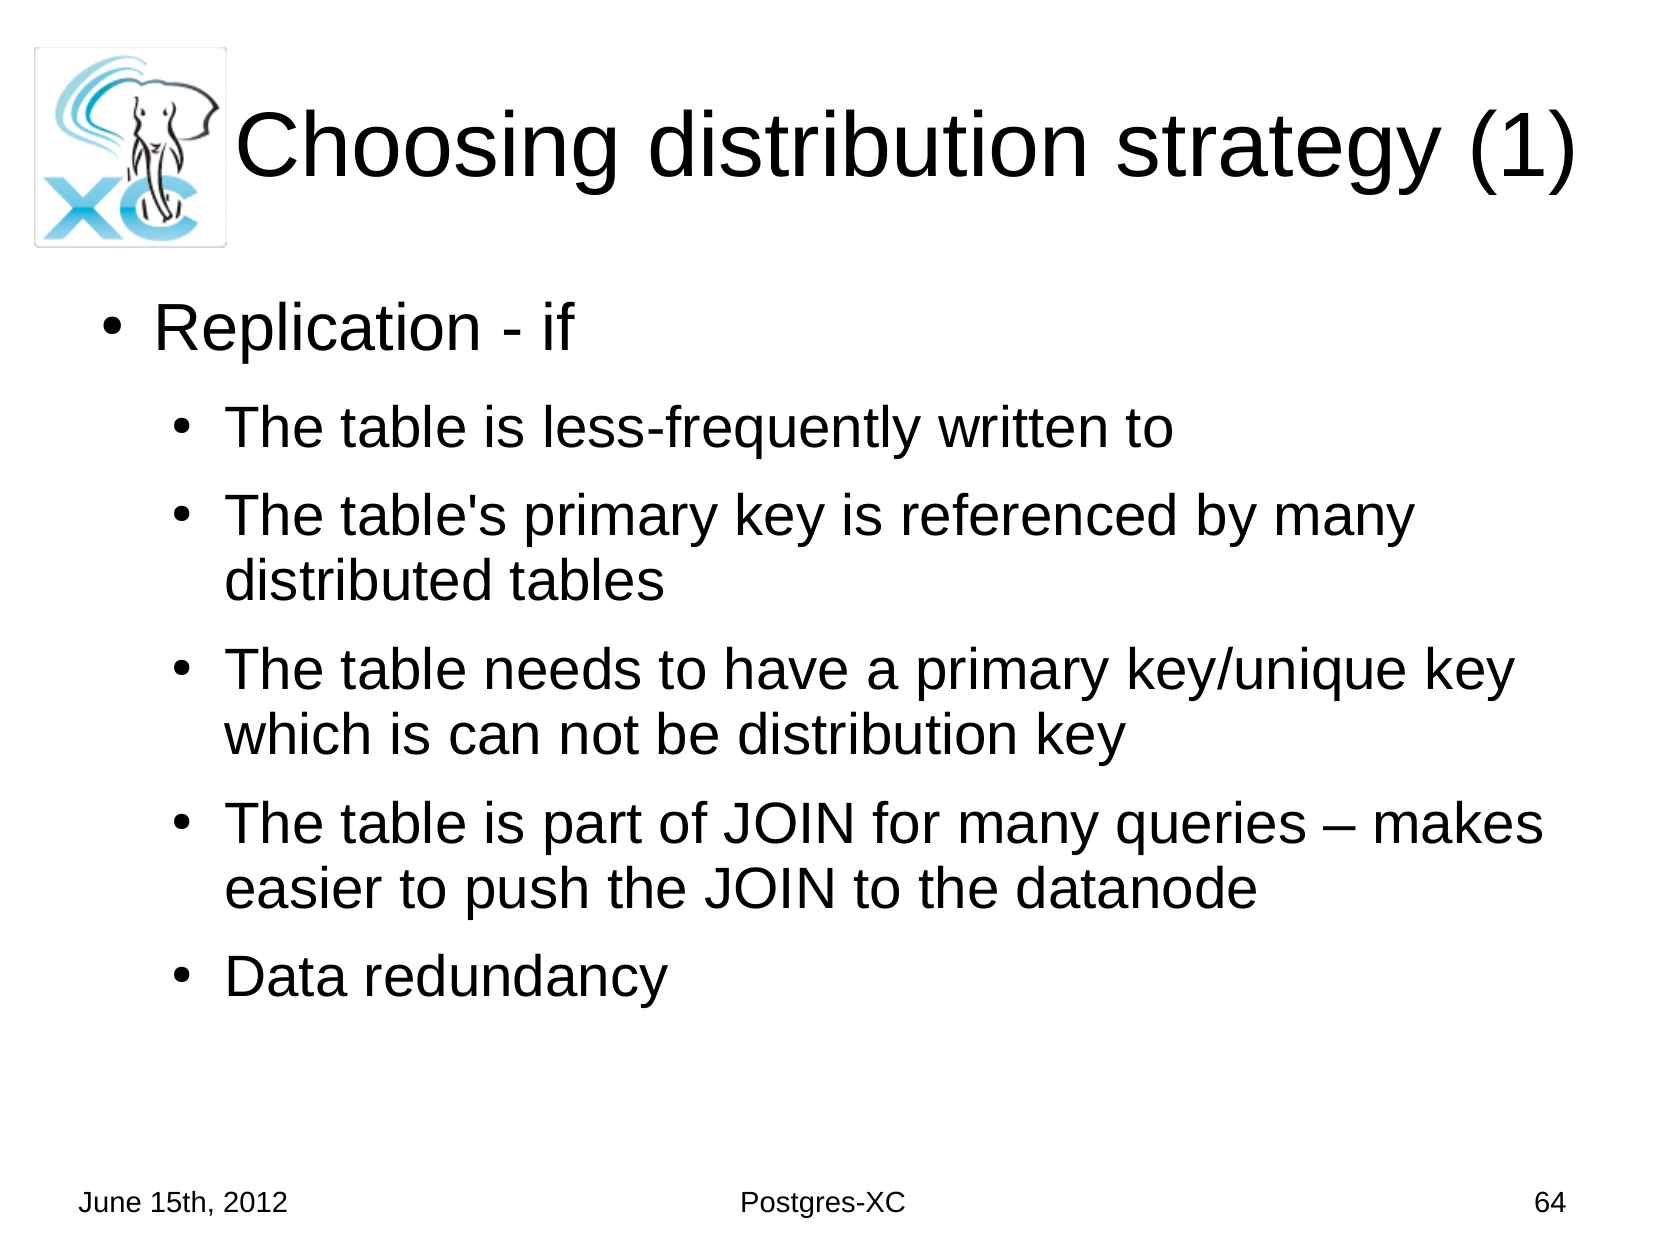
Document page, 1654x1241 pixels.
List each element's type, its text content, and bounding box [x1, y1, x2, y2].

picture [34, 47, 227, 248]
list Replication - if The table is less-frequently written to The table's primary key is referenced by many distributed tables The table needs to have a primary key/unique key which is can not be distribution key The table is part of JOIN for many queries – makes easier to push the JOIN to the datanode Data redundancy [82, 290, 1571, 1010]
title Choosing distribution strategy (1) [234, 40, 1599, 248]
